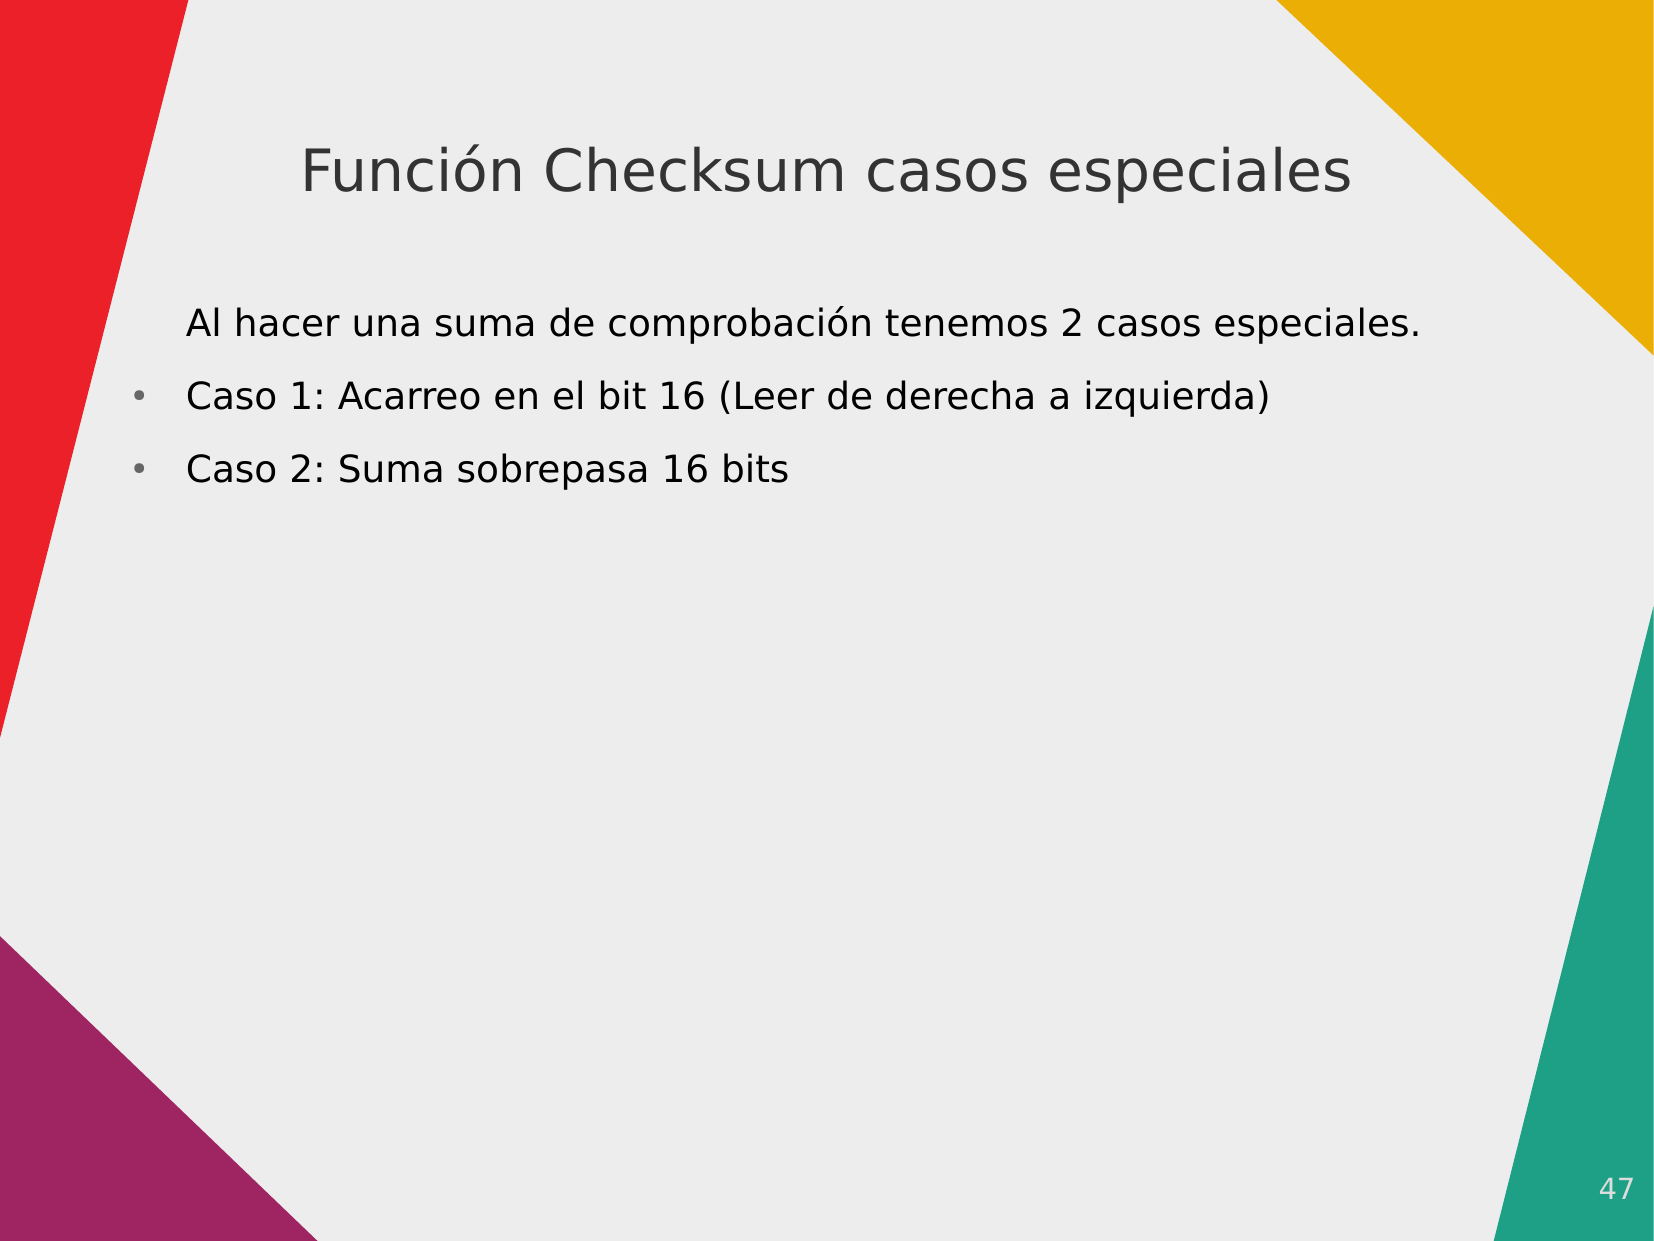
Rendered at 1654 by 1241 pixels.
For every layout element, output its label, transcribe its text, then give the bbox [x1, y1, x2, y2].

title Función Checksum casos especiales [114, 73, 1539, 271]
list Al hacer una suma de comprobación tenemos 2 casos especiales. Caso 1: Acarreo en el bit 16 (Leer de derecha a izquierda) Caso 2: Suma sobrepasa 16 bits [114, 302, 1539, 1033]
